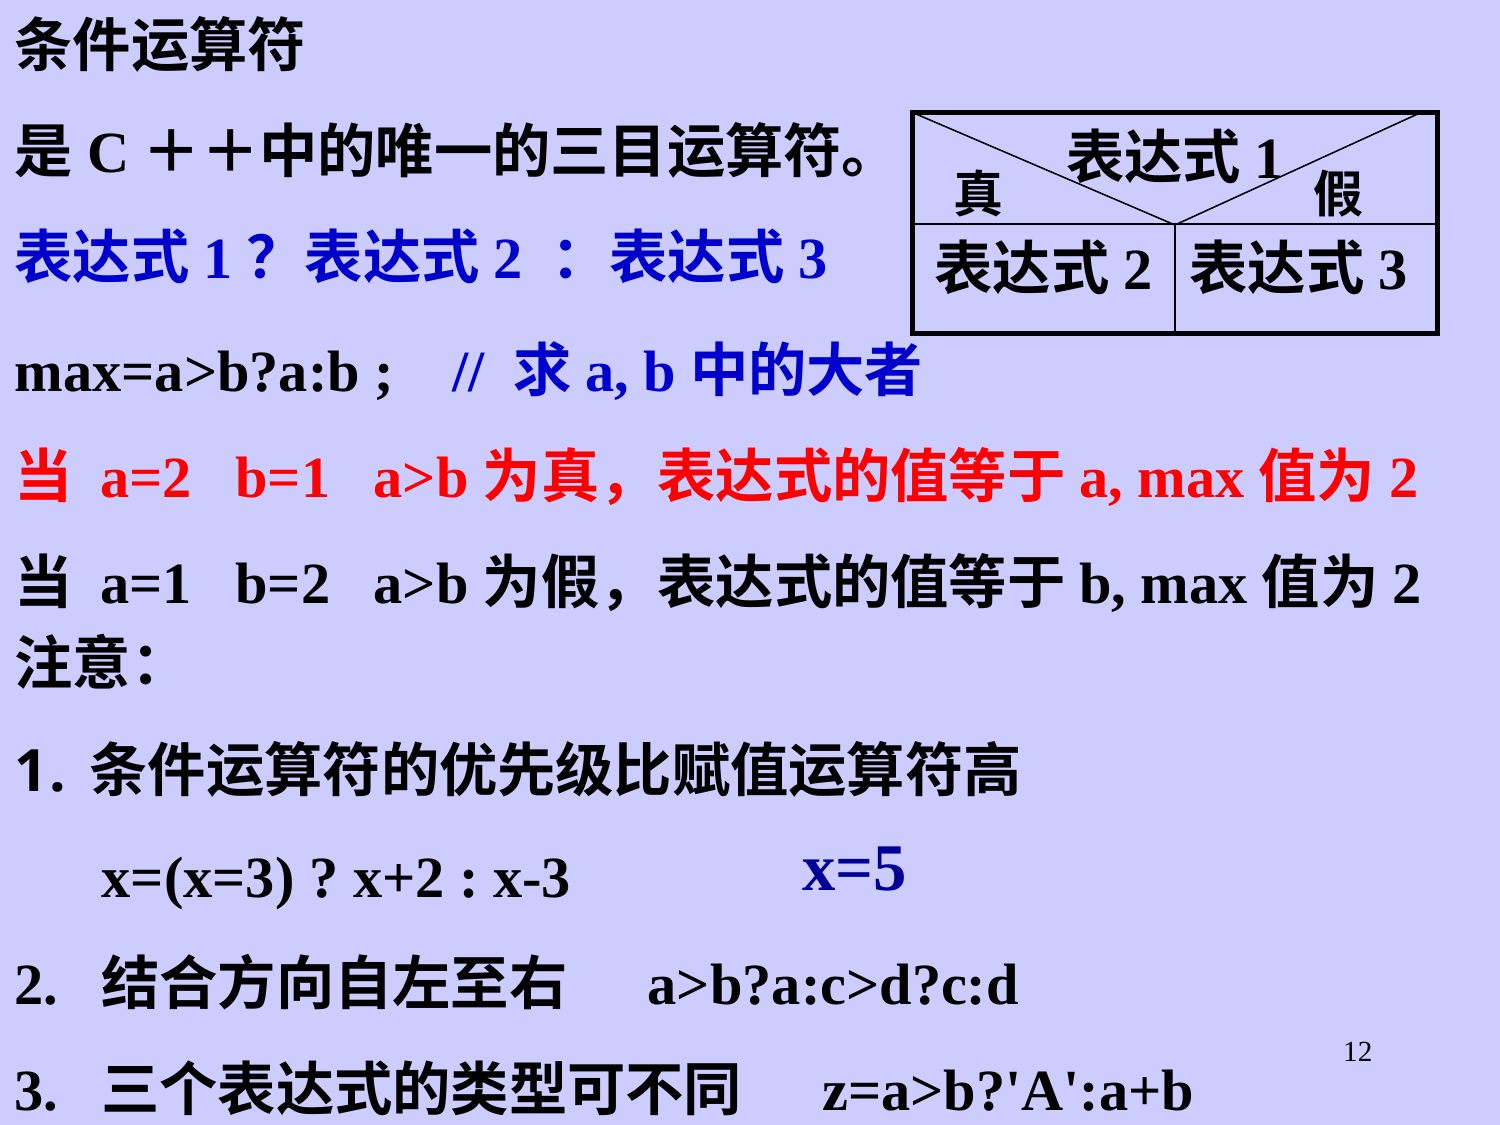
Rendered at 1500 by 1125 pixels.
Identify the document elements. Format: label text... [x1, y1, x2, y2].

text_box 条件运算符 是C＋＋中的唯一的三目运算符。 表达式1？表达式2 ：表达式3 [0, 0, 913, 299]
text_box 表达式2 [915, 225, 1174, 324]
text_box 表达式1 [1028, 164, 1166, 223]
text_box 注意： 条件运算符的优先级比赋值运算符高 x=(x=3) ? x+2 : x-3 2. 结合方向自左至右 a>b?a:c>d?c:d 3. 三个表达式的类型可不同 z=a>b?'A':a+b [0, 619, 1500, 1125]
text_box 假 [1289, 162, 1389, 223]
text_box 真 [928, 162, 1028, 223]
text_box 表达式1 [923, 115, 1411, 223]
text_box x=5 [787, 799, 1001, 912]
text_box 表达式1 [915, 115, 1023, 223]
text_box 表达式1 [1317, 115, 1435, 223]
text_box max=a>b?a:b ; // 求a, b中的大者 当 a=2 b=1 a>b为真，表达式的值等于a, max值为2 当 a=1 b=2 a>b为假，表达式的值等于b, max值为2 [0, 324, 1463, 619]
text_box 表达式1 [1184, 175, 1289, 223]
text_box 表达式3 [1176, 225, 1435, 324]
